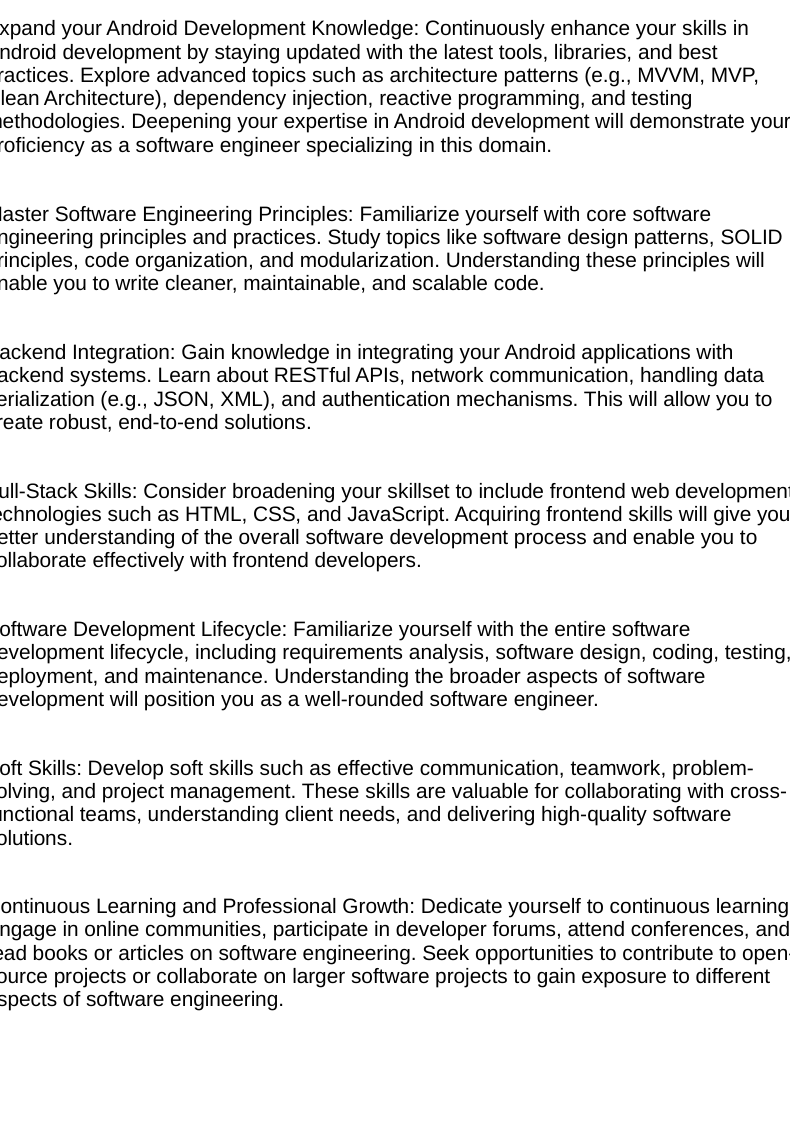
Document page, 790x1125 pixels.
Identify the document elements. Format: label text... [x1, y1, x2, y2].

text_box Expand your Android Development Knowledge: Continuously enhance your skills in Android development by staying updated with the latest tools, libraries, and best practices. Explore advanced topics such as architecture patterns (e.g., MVVM, MVP, Clean Architecture), dependency injection, reactive programming, and testing methodologies. Deepening your expertise in Android development will demonstrate your proficiency as a software engineer specializing in this domain. Master Software Engineering Principles: Familiarize yourself with core software engineering principles and practices. Study topics like software design patterns, SOLID principles, code organization, and modularization. Understanding these principles will enable you to write cleaner, maintainable, and scalable code. Backend Integration: Gain knowledge in integrating your Android applications with backend systems. Learn about RESTful APIs, network communication, handling data serialization (e.g., JSON, XML), and authentication mechanisms. This will allow you to create robust, end-to-end solutions. Full-Stack Skills: Consider broadening your skillset to include frontend web development technologies such as HTML, CSS, and JavaScript. Acquiring frontend skills will give you a better understanding of the overall software development process and enable you to collaborate effectively with frontend developers. Software Development Lifecycle: Familiarize yourself with the entire software development lifecycle, including requirements analysis, software design, coding, testing, deployment, and maintenance. Understanding the broader aspects of software development will position you as a well-rounded software engineer. Soft Skills: Develop soft skills such as effective communication, teamwork, problem-solving, and project management. These skills are valuable for collaborating with cross-functional teams, understanding client needs, and delivering high-quality software solutions. Continuous Learning and Professional Growth: Dedicate yourself to continuous learning. Engage in online communities, participate in developer forums, attend conferences, and read books or articles on software engineering. Seek opportunities to contribute to open-source projects or collaborate on larger software projects to gain exposure to different aspects of software engineering. [0, 9, 790, 1088]
